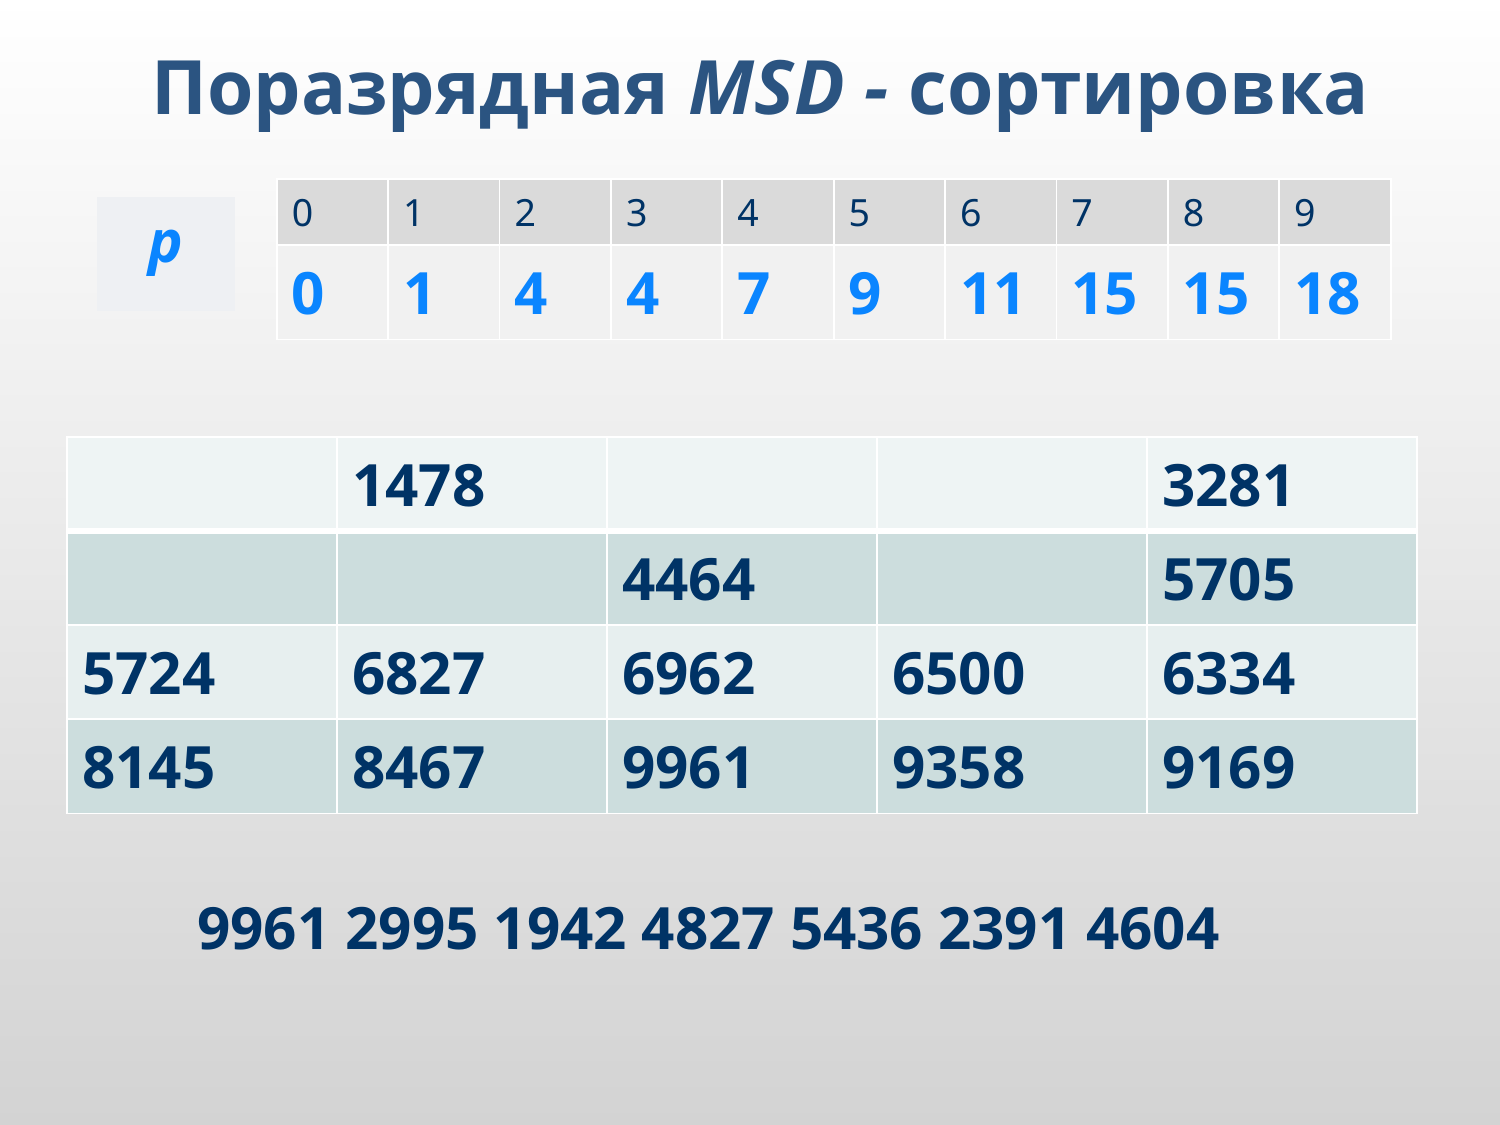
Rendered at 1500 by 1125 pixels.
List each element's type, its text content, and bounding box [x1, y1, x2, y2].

table_header [608, 438, 876, 528]
text_box Поразрядная MSD - сортировка [85, 47, 1436, 123]
table_header 3 [612, 180, 721, 244]
table_header 5 [835, 180, 944, 244]
table_cell 11 [946, 246, 1056, 339]
table_cell 8467 [338, 720, 606, 813]
table_header 9 [1280, 180, 1390, 244]
table_cell 9169 [1148, 720, 1416, 813]
table_cell 4464 [608, 534, 876, 624]
table_cell 9 [835, 246, 944, 339]
table_cell 1 [389, 246, 499, 339]
table_cell 6500 [878, 626, 1146, 718]
table_cell 15 [1057, 246, 1167, 339]
table_cell 6334 [1148, 626, 1416, 718]
table_header 8 [1169, 180, 1278, 244]
table_cell 5705 [1148, 534, 1416, 624]
table_cell [338, 534, 606, 624]
table_cell 6827 [338, 626, 606, 718]
table_cell 6962 [608, 626, 876, 718]
table_cell 7 [723, 246, 833, 339]
table_cell 4 [500, 246, 610, 339]
text_box 9961 2995 1942 4827 5436 2391 4604 [0, 883, 1433, 969]
table_header [68, 438, 336, 528]
table_cell 15 [1169, 246, 1278, 339]
table_header 6 [946, 180, 1056, 244]
table_header 1 [389, 180, 499, 244]
table_cell 4 [612, 246, 721, 339]
table_cell [878, 534, 1146, 624]
table_cell 9358 [878, 720, 1146, 813]
table_header 0 [278, 180, 387, 244]
text_box p [97, 197, 235, 311]
table_cell 18 [1280, 246, 1390, 339]
table_cell 8145 [68, 720, 336, 813]
table_header 1478 [338, 438, 606, 528]
table_header 3281 [1148, 438, 1416, 528]
table_cell 9961 [608, 720, 876, 813]
table_cell [68, 534, 336, 624]
table_header 7 [1057, 180, 1167, 244]
table_cell 5724 [68, 626, 336, 718]
table_header [878, 438, 1146, 528]
table_header 2 [500, 180, 610, 244]
table_header 4 [723, 180, 833, 244]
table_cell 0 [278, 246, 387, 339]
